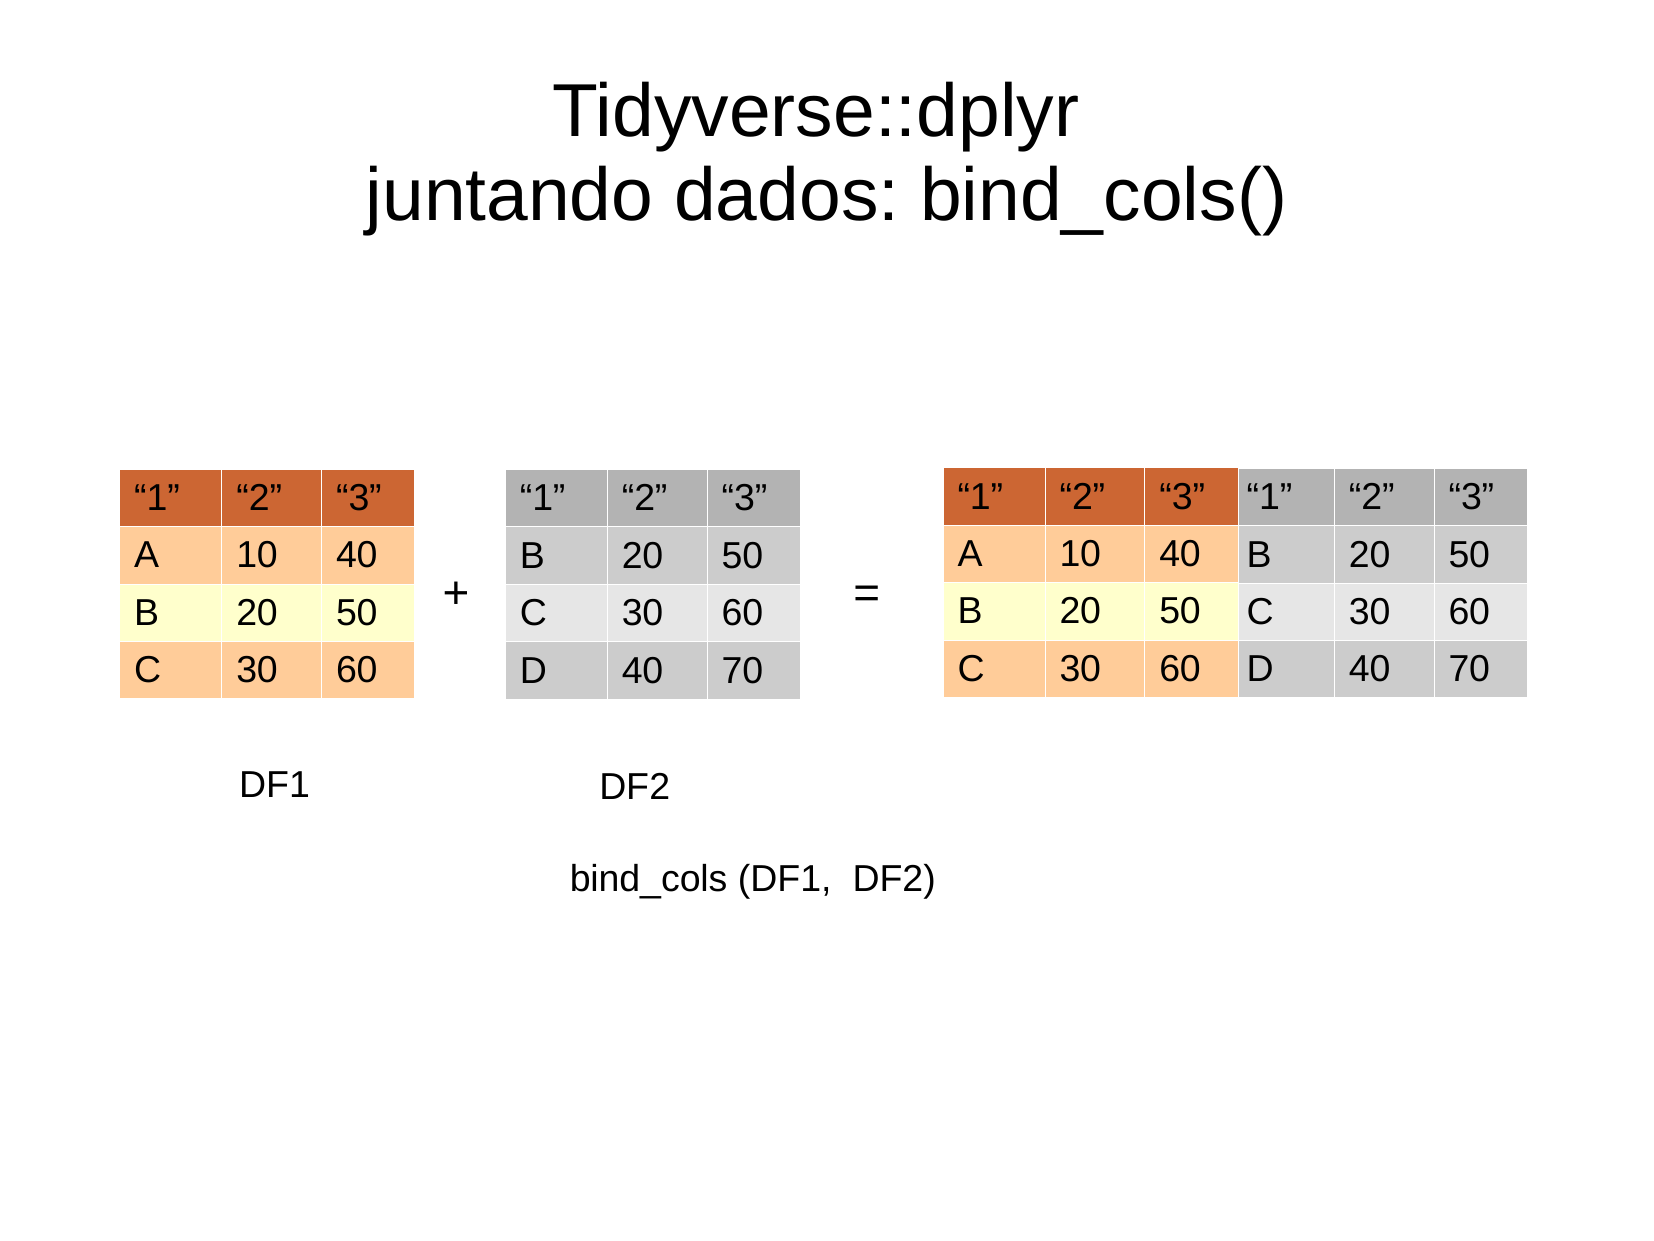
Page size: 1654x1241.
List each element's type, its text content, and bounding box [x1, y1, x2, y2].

table_cell 20 [608, 527, 707, 584]
table_header “1” [120, 470, 221, 526]
table_cell 40 [1335, 641, 1434, 697]
table_cell 60 [1435, 584, 1527, 640]
table_header “1” [1239, 469, 1334, 525]
table_cell 60 [1145, 641, 1238, 697]
table_cell 10 [222, 527, 321, 584]
text_box bind_cols (DF1, DF2) [555, 850, 952, 908]
table_cell 40 [1145, 526, 1238, 582]
table_cell B [944, 583, 1045, 640]
table_cell 20 [222, 585, 321, 641]
table_cell 40 [322, 527, 414, 584]
table_cell 70 [1435, 641, 1527, 697]
table_cell 20 [1046, 583, 1144, 640]
table_cell 30 [1046, 641, 1144, 697]
table_header “2” [1335, 469, 1434, 525]
table_header “3” [322, 470, 414, 526]
table_cell C [120, 642, 221, 698]
table_cell B [1239, 526, 1334, 583]
table_cell 30 [1335, 584, 1434, 640]
table_cell D [506, 642, 607, 699]
table_header “1” [506, 470, 607, 526]
table_header “3” [1435, 469, 1527, 525]
table_header “2” [1046, 468, 1144, 525]
table_cell C [1239, 584, 1334, 640]
table_cell 50 [708, 527, 800, 584]
table_header “2” [222, 470, 321, 526]
table_cell 60 [322, 642, 414, 698]
table_cell 50 [1435, 526, 1527, 583]
table_cell 30 [222, 642, 321, 698]
table_cell 60 [708, 585, 800, 641]
table_cell C [506, 585, 607, 641]
text_box = [838, 559, 895, 626]
table_cell A [944, 526, 1045, 582]
table_cell B [506, 527, 607, 584]
table_cell 10 [1046, 526, 1144, 582]
text_box DF1 [224, 755, 325, 813]
table_cell 40 [608, 642, 707, 699]
table_cell C [944, 641, 1045, 697]
table_header “1” [944, 468, 1045, 525]
text_box + [427, 559, 485, 626]
table_cell A [120, 527, 221, 584]
table_cell 20 [1335, 526, 1434, 583]
table_cell 50 [1145, 583, 1238, 640]
table_cell 70 [708, 642, 800, 699]
table_cell B [120, 585, 221, 641]
table_cell D [1239, 641, 1334, 697]
table_header “3” [708, 470, 800, 526]
table_header “3” [1145, 468, 1238, 525]
text_box DF2 [584, 758, 686, 815]
table_header “2” [608, 470, 707, 526]
table_cell 50 [322, 585, 414, 641]
title Tidyverse::dplyr juntando dados: bind_cols() [82, 49, 1571, 257]
table_cell 30 [608, 585, 707, 641]
